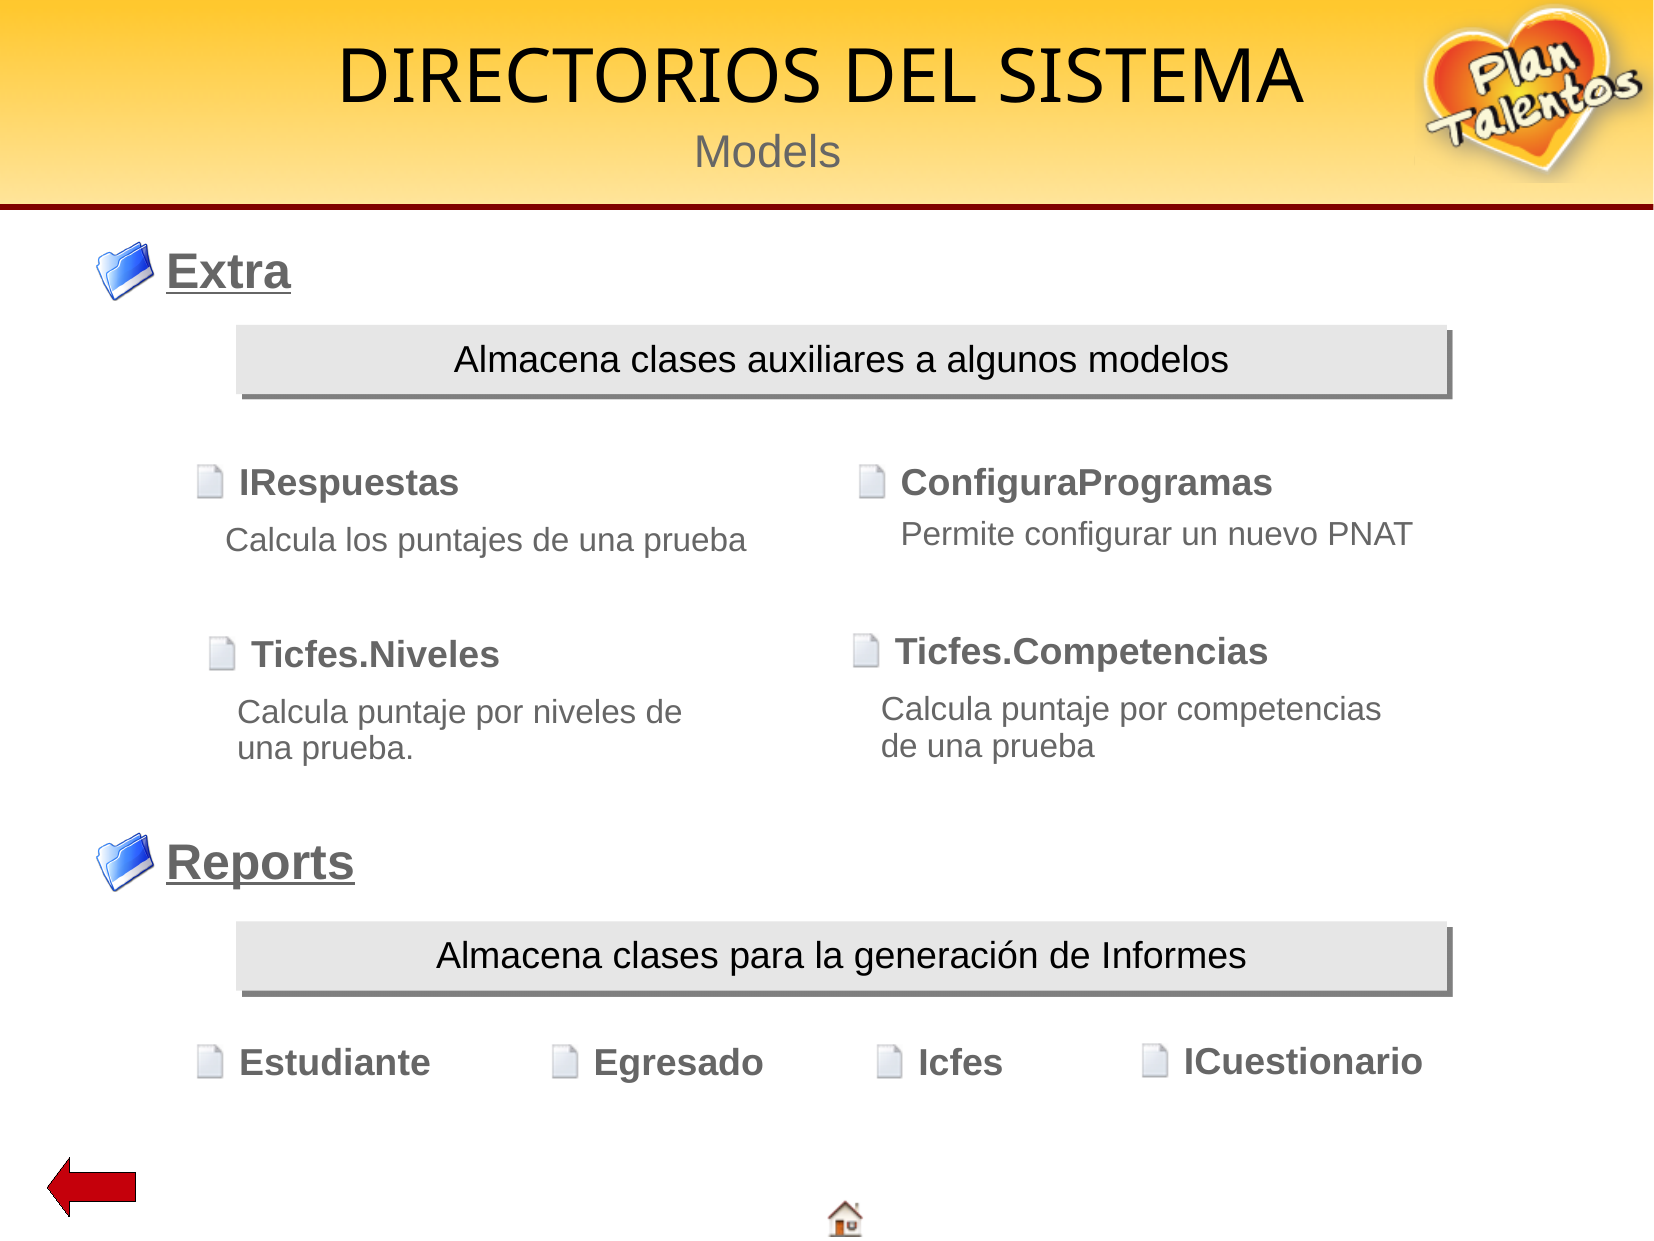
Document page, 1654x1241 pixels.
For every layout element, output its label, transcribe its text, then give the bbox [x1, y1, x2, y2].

text_box Egresado [531, 1034, 827, 1092]
text_box IRespuestas Calcula los puntajes de una prueba [177, 453, 798, 566]
picture [826, 1198, 865, 1237]
text_box Almacena clases auxiliares a algunos modelos [236, 324, 1447, 395]
text_box Icfes [856, 1034, 1063, 1092]
title DIRECTORIOS DEL SISTEMA [76, 0, 1565, 148]
text_box Estudiante [177, 1034, 473, 1092]
picture [0, 0, 1654, 204]
text_box Almacena clases para la generación de Informes [236, 921, 1447, 991]
text_box ICuestionario [1122, 1033, 1477, 1091]
text_box Extra [59, 236, 384, 307]
text_box Reports [59, 826, 414, 927]
text_box Ticfes.Niveles Calcula puntaje por niveles de una prueba. [188, 625, 739, 775]
text_box Ticfes.Competencias Calcula puntaje por competencias de una prueba [832, 623, 1418, 772]
text_box Models [383, 118, 1152, 185]
text_box [47, 1157, 136, 1217]
text_box ConfiguraProgramas Permite configurar un nuevo PNAT [838, 454, 1477, 560]
